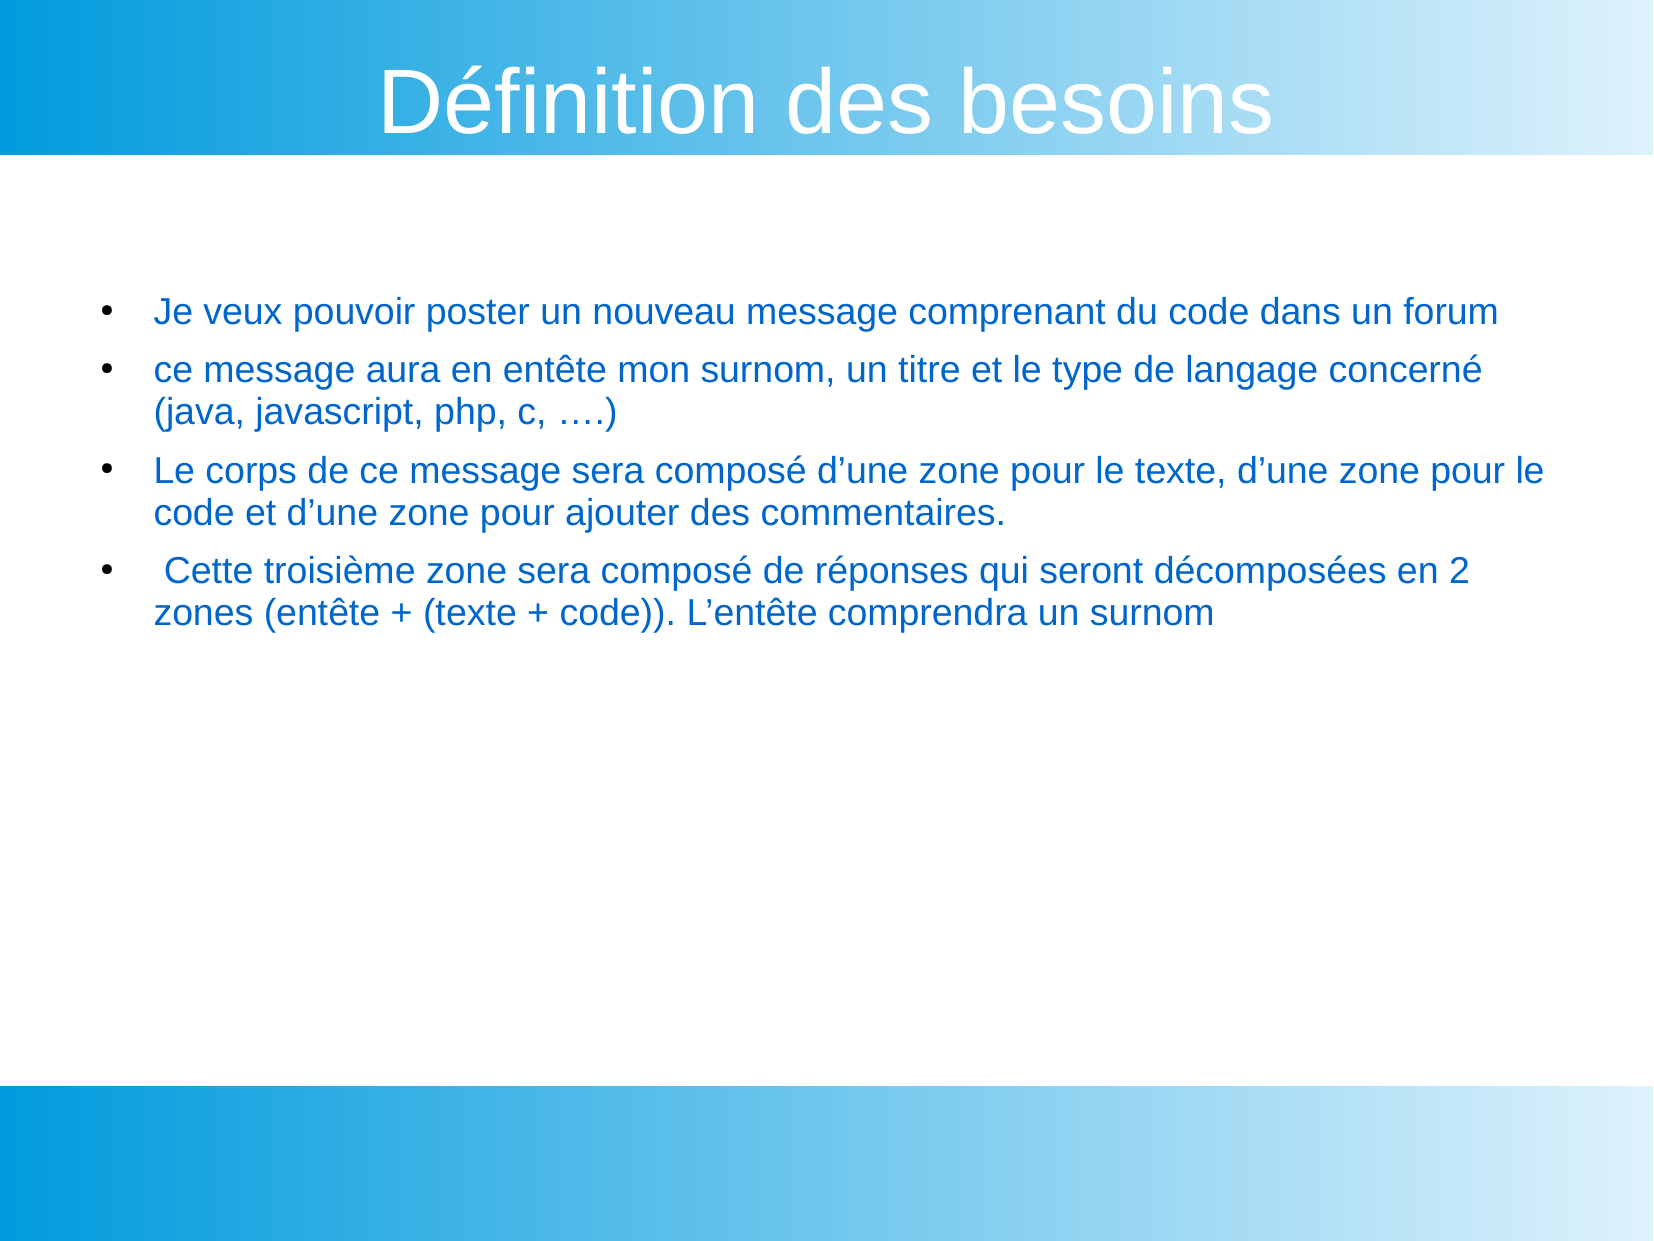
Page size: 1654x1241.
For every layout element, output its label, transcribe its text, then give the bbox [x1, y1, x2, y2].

title Définition des besoins [82, 49, 1571, 155]
list Je veux pouvoir poster un nouveau message comprenant du code dans un forum ce message aura en entête mon surnom, un titre et le type de langage concerné (java, javascript, php, c, ….) Le corps de ce message sera composé d’une zone pour le texte, d’une zone pour le code et d’une zone pour ajouter des commentaires. Cette troisième zone sera composé de réponses qui seront décomposées en 2 zones (entête + (texte + code)). L’entête comprendra un surnom [82, 290, 1571, 1010]
